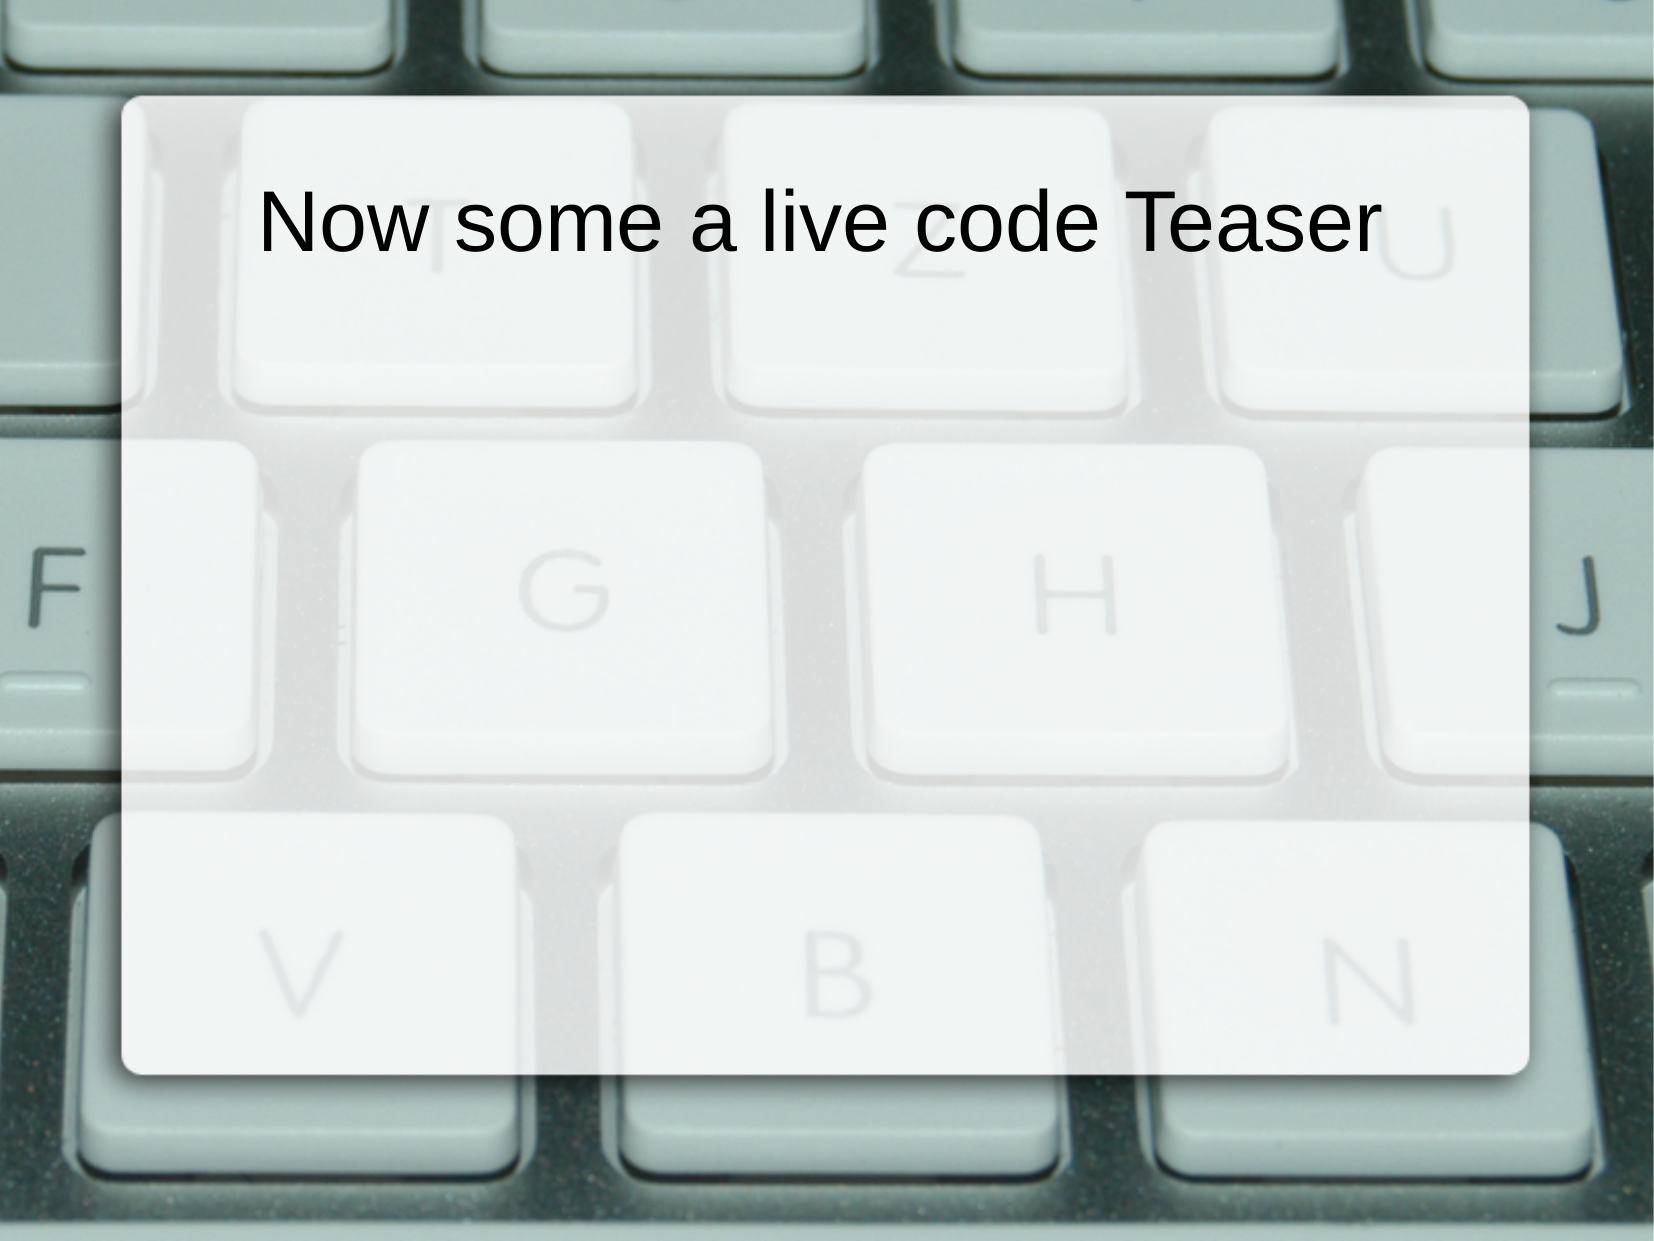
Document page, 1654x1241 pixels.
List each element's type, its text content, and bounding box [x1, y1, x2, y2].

picture [0, 0, 1654, 1241]
title Now some a live code Teaser [135, 117, 1506, 325]
